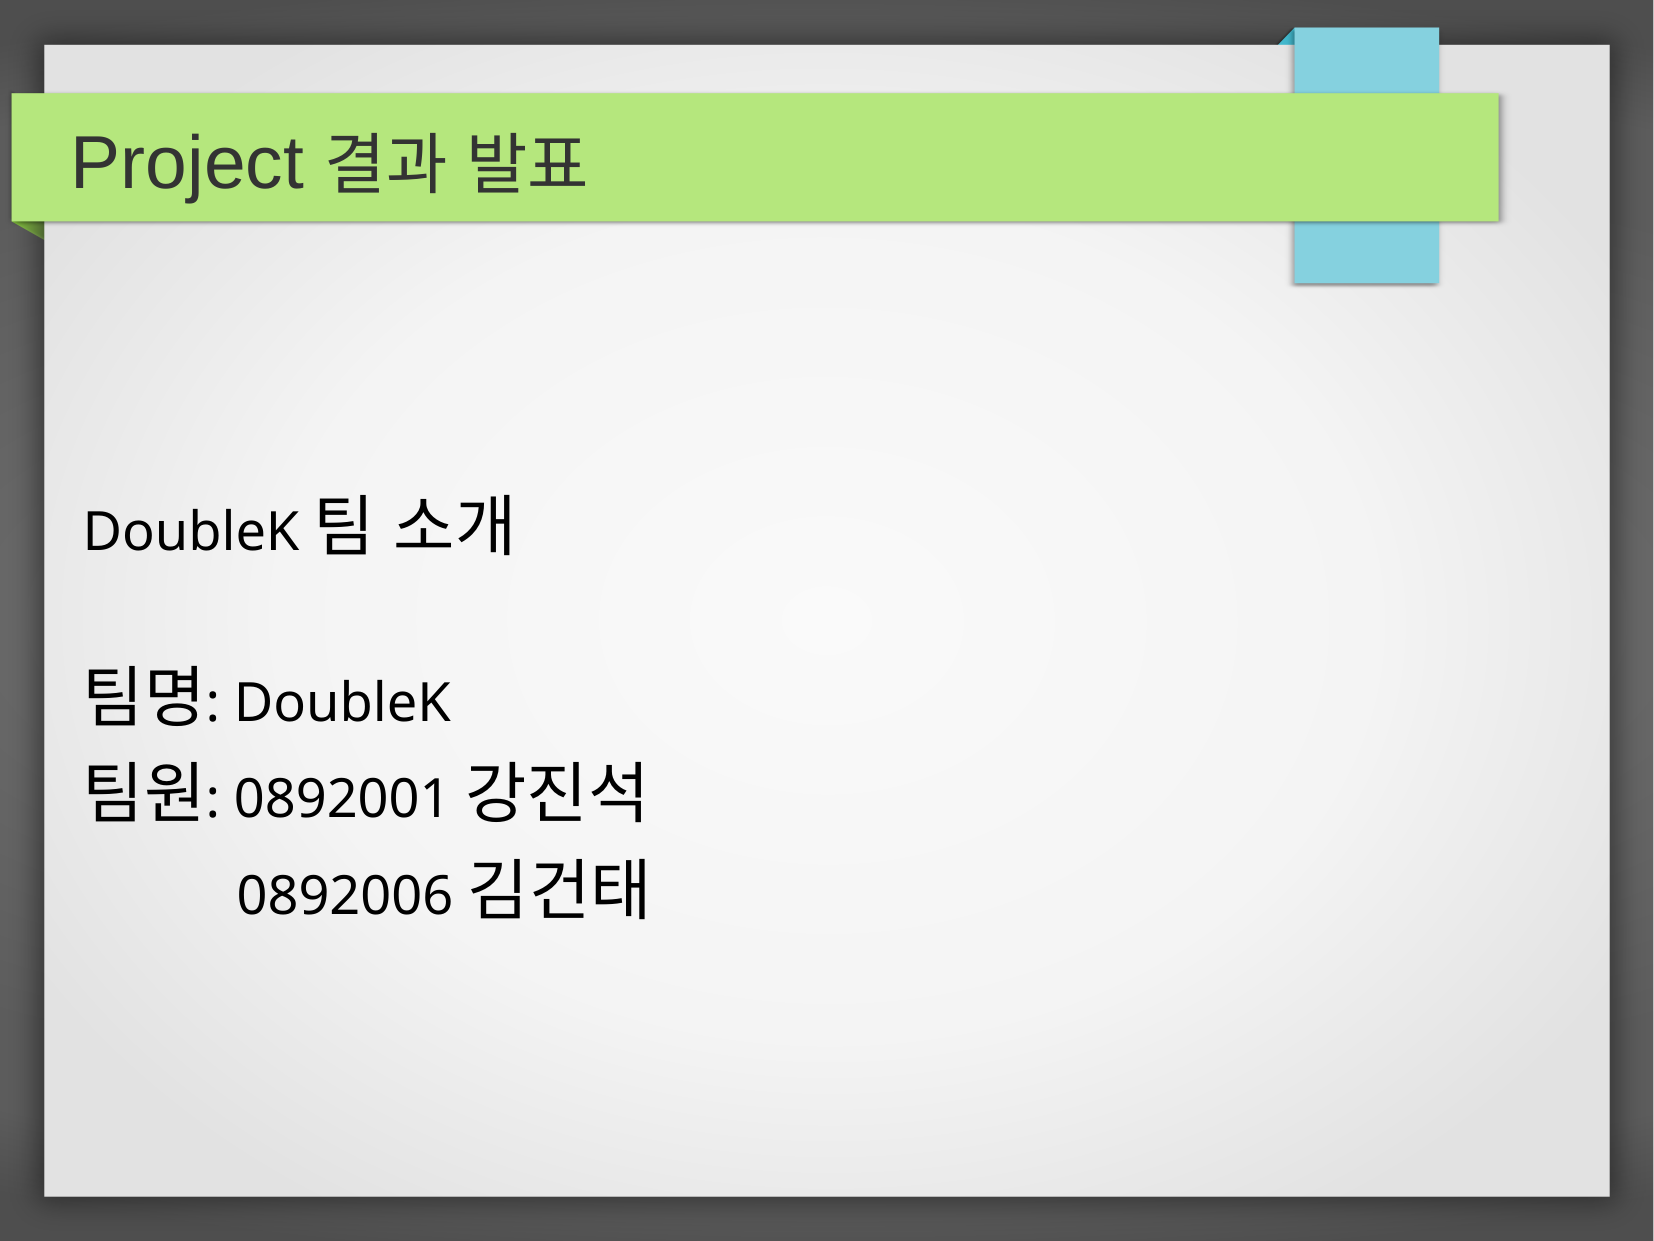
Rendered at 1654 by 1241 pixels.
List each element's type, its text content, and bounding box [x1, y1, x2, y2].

picture [0, 0, 1654, 1241]
title Project 결과 발표 [70, 106, 1229, 213]
subtitle DoubleK 팀 소개 팀명: DoubleK 팀원: 0892001 강진석 0892006 김건태 [82, 343, 1538, 1063]
